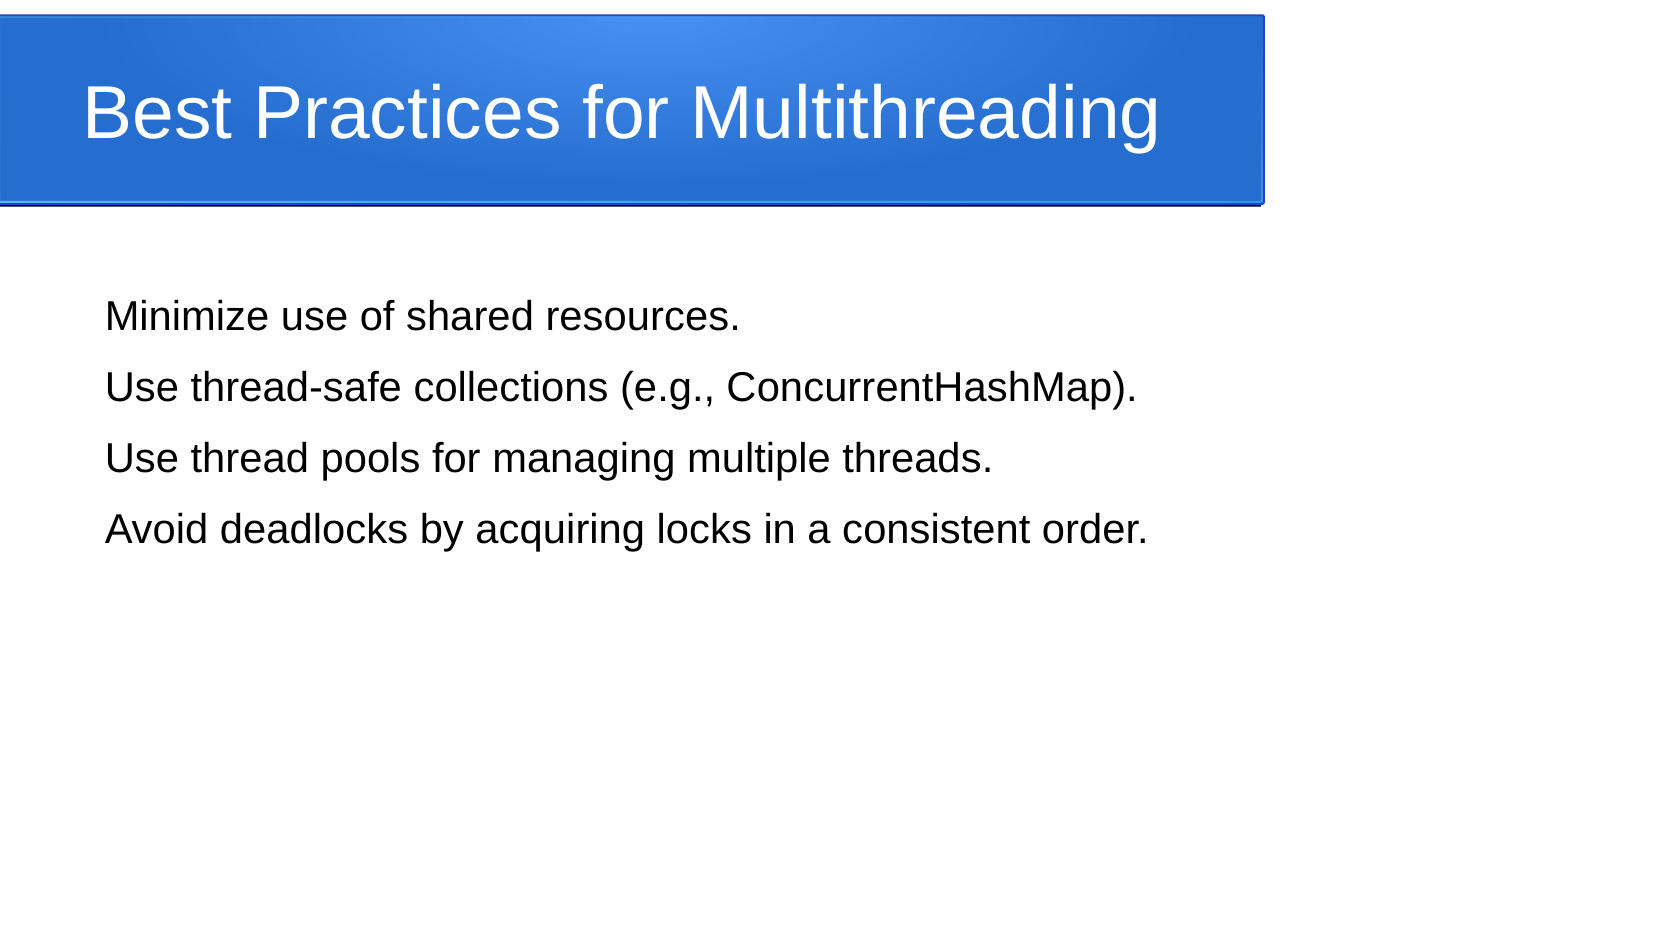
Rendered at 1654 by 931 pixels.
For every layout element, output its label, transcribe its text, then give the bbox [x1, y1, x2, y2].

title Best Practices for Multithreading [82, 35, 1235, 189]
text_box Minimize use of shared resources. Use thread-safe collections (e.g., ConcurrentHashMap). Use thread pools for managing multiple threads. Avoid deadlocks by acquiring locks in a consistent order. [90, 285, 1321, 702]
